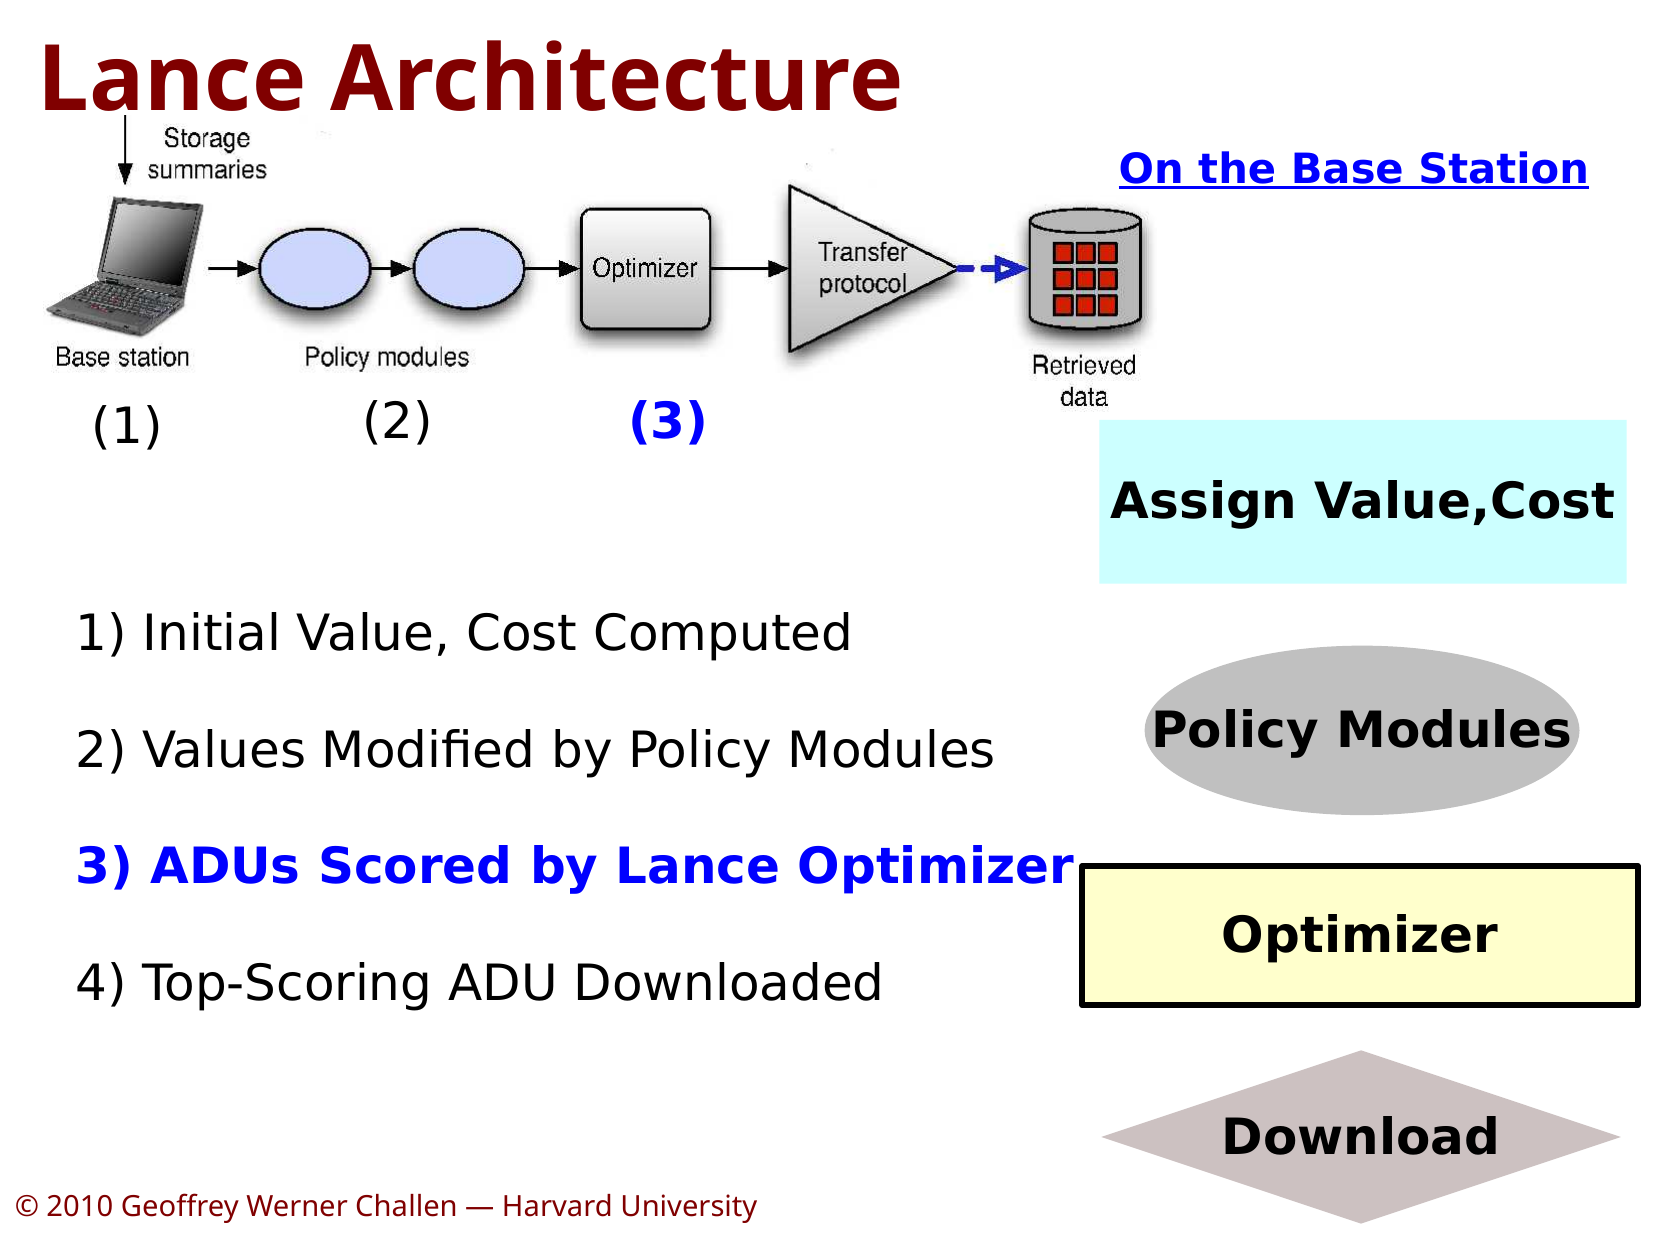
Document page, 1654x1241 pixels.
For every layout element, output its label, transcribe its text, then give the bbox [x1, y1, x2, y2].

title Lance Architecture [0, 0, 1654, 151]
text_box (1) [77, 389, 203, 463]
picture [43, 151, 1160, 412]
text_box (2) [347, 384, 474, 458]
text_box (3) [613, 384, 740, 458]
text_box Assign Value,Cost [1099, 419, 1627, 584]
text_box On the Base Station [1054, 151, 1654, 201]
text_box 1) Initial Value, Cost Computed 2) Values Modified by Policy Modules 3) ADUs Scored by Lance Optimizer 4) Top-Scoring ADU Downloaded [60, 596, 1568, 1020]
text_box Policy Modules [1144, 645, 1580, 816]
text_box Optimizer [1082, 865, 1638, 1006]
text_box Download [1101, 1050, 1621, 1224]
